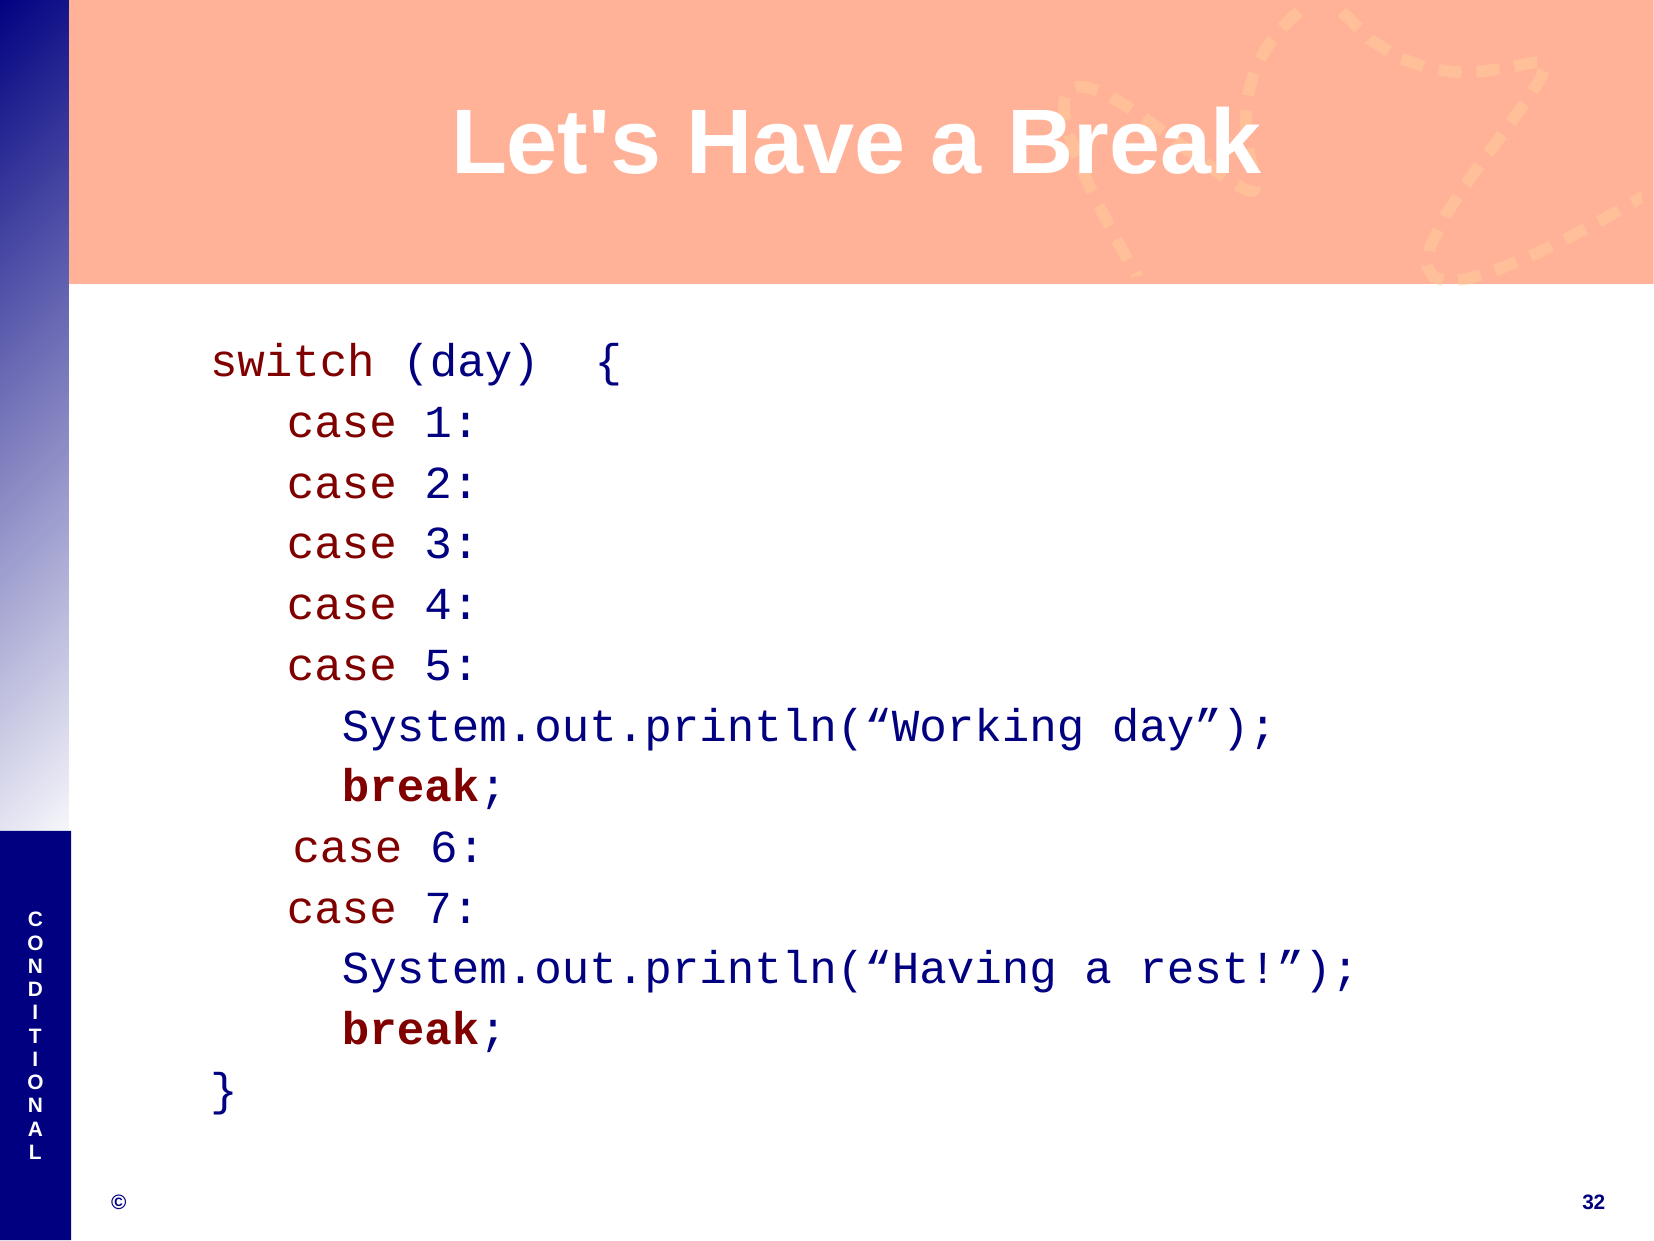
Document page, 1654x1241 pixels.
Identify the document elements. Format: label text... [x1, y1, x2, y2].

title Let's Have a Break [97, 37, 1617, 246]
list switch (day) { case 1: case 2: case 3: case 4: case 5: System.out.println(“Working day”); break; case 6: case 7: System.out.println(“Having a rest!”); break; } [192, 338, 1605, 1121]
text_box C O N D I T I O N A L [0, 830, 71, 1241]
